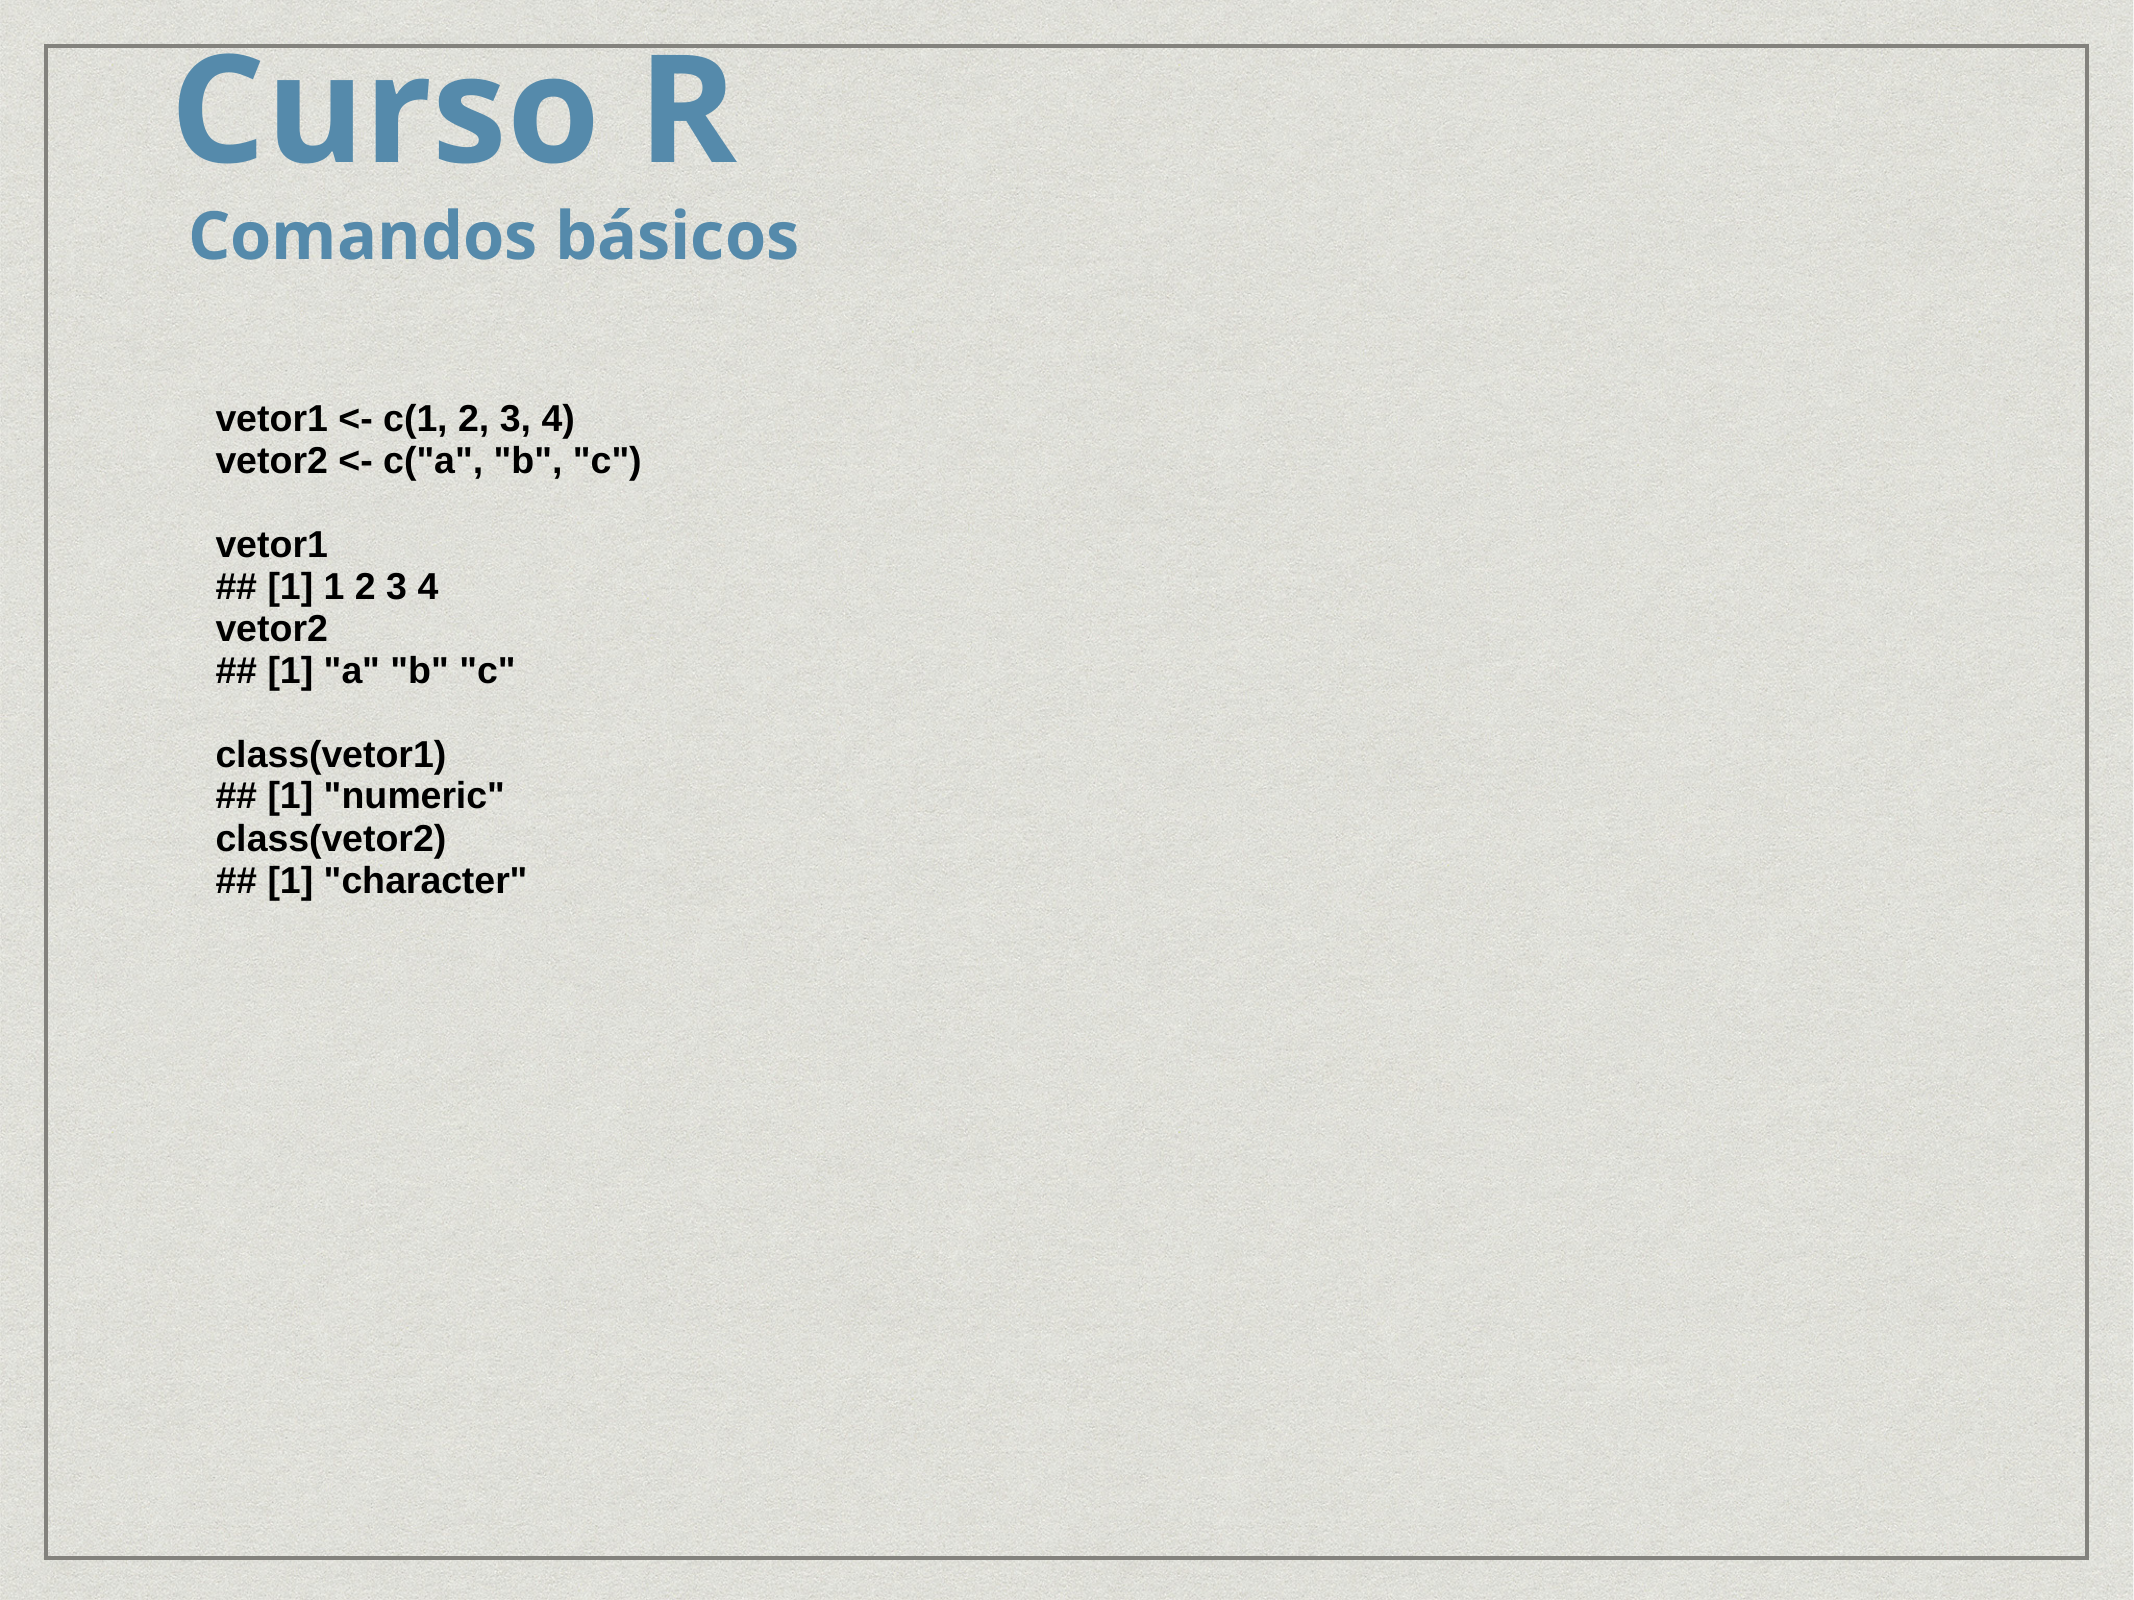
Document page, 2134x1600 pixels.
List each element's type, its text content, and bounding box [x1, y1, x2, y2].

picture [48, 48, 2085, 1556]
picture [0, 0, 2134, 1600]
text_box vetor1 <- c(1, 2, 3, 4) vetor2 <- c("a", "b", "c") vetor1 ## [1] 1 2 3 4 vetor2 ## [1] "a" "b" "c" class(vetor1) ## [1] "numeric" class(vetor2) ## [1] "character" [200, 389, 1985, 951]
title Curso R Comandos básicos [170, 0, 1963, 343]
